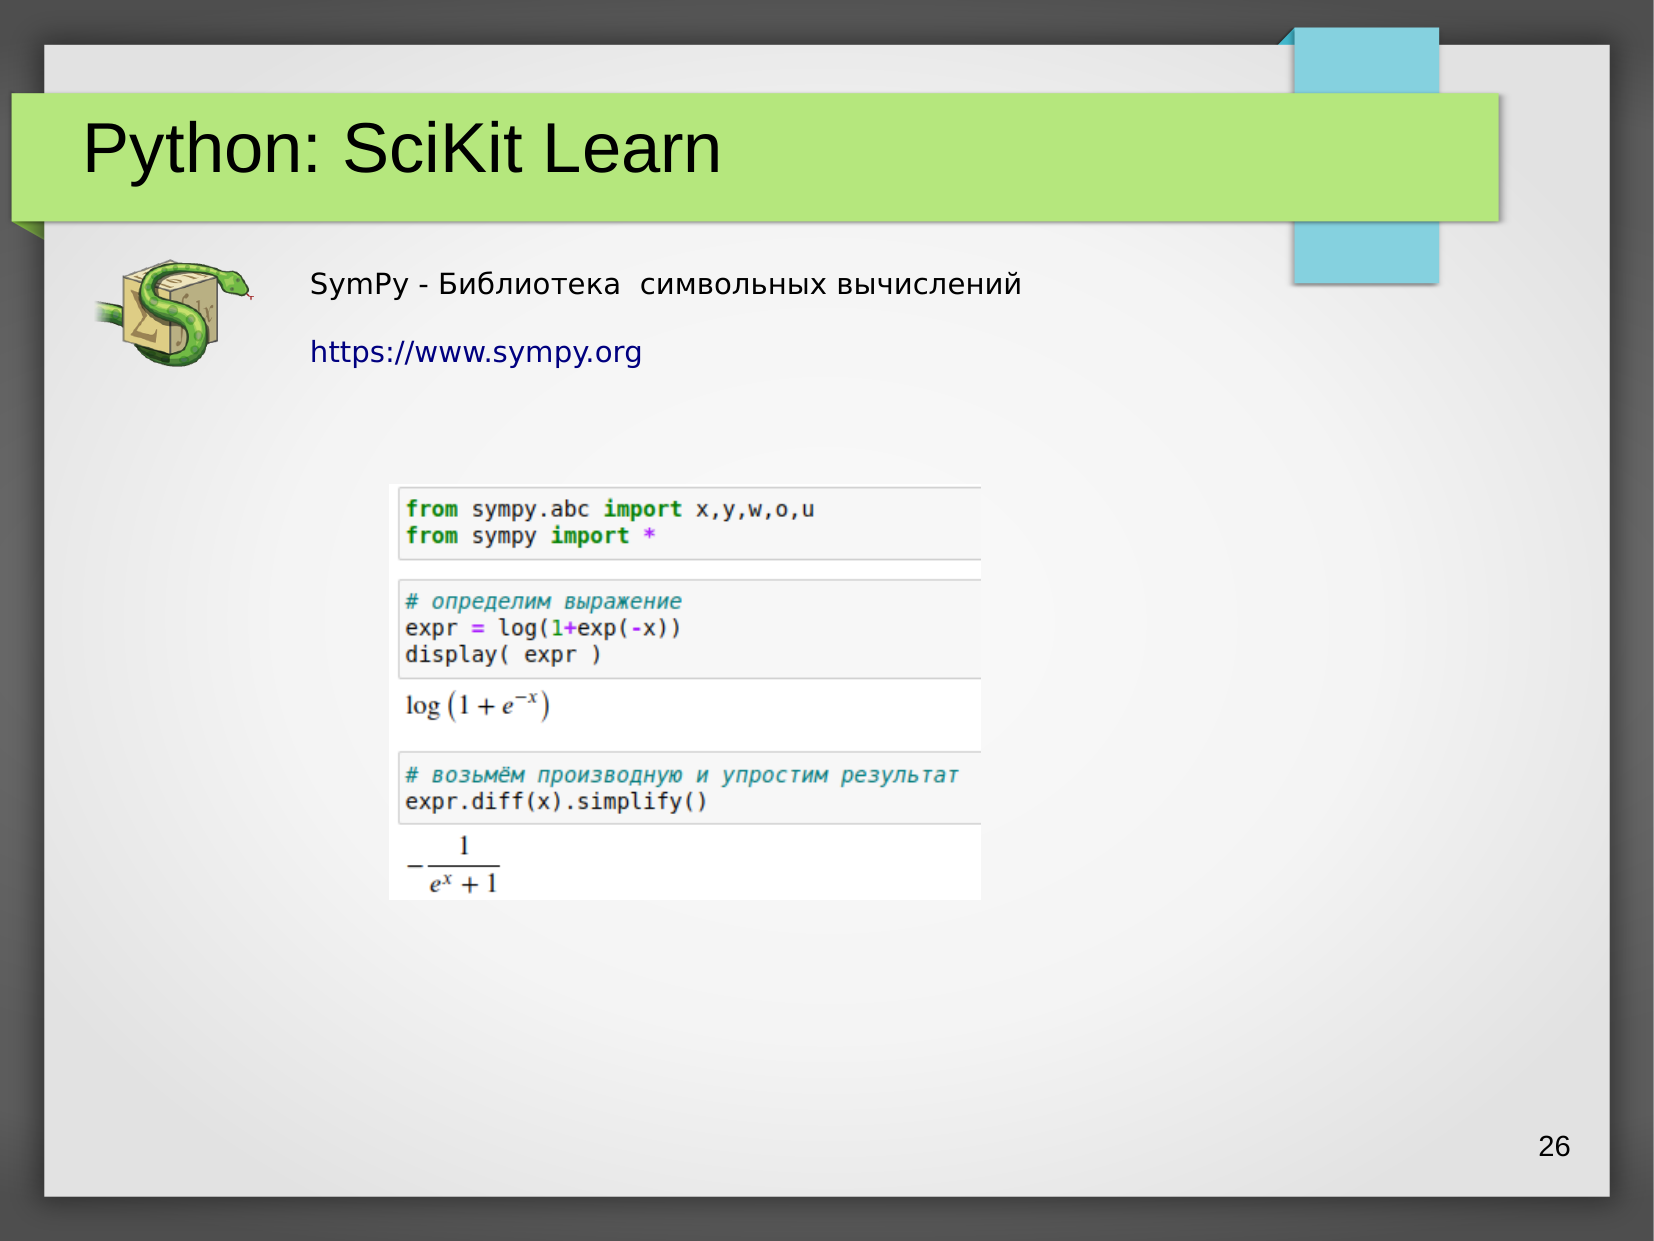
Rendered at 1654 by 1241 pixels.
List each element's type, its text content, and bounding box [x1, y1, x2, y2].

picture [0, 0, 1654, 1241]
title Python: SciKit Learn [82, 106, 1264, 190]
text_box SymPy - Библиотека символьных вычислений https://www.sympy.org [295, 259, 1063, 378]
